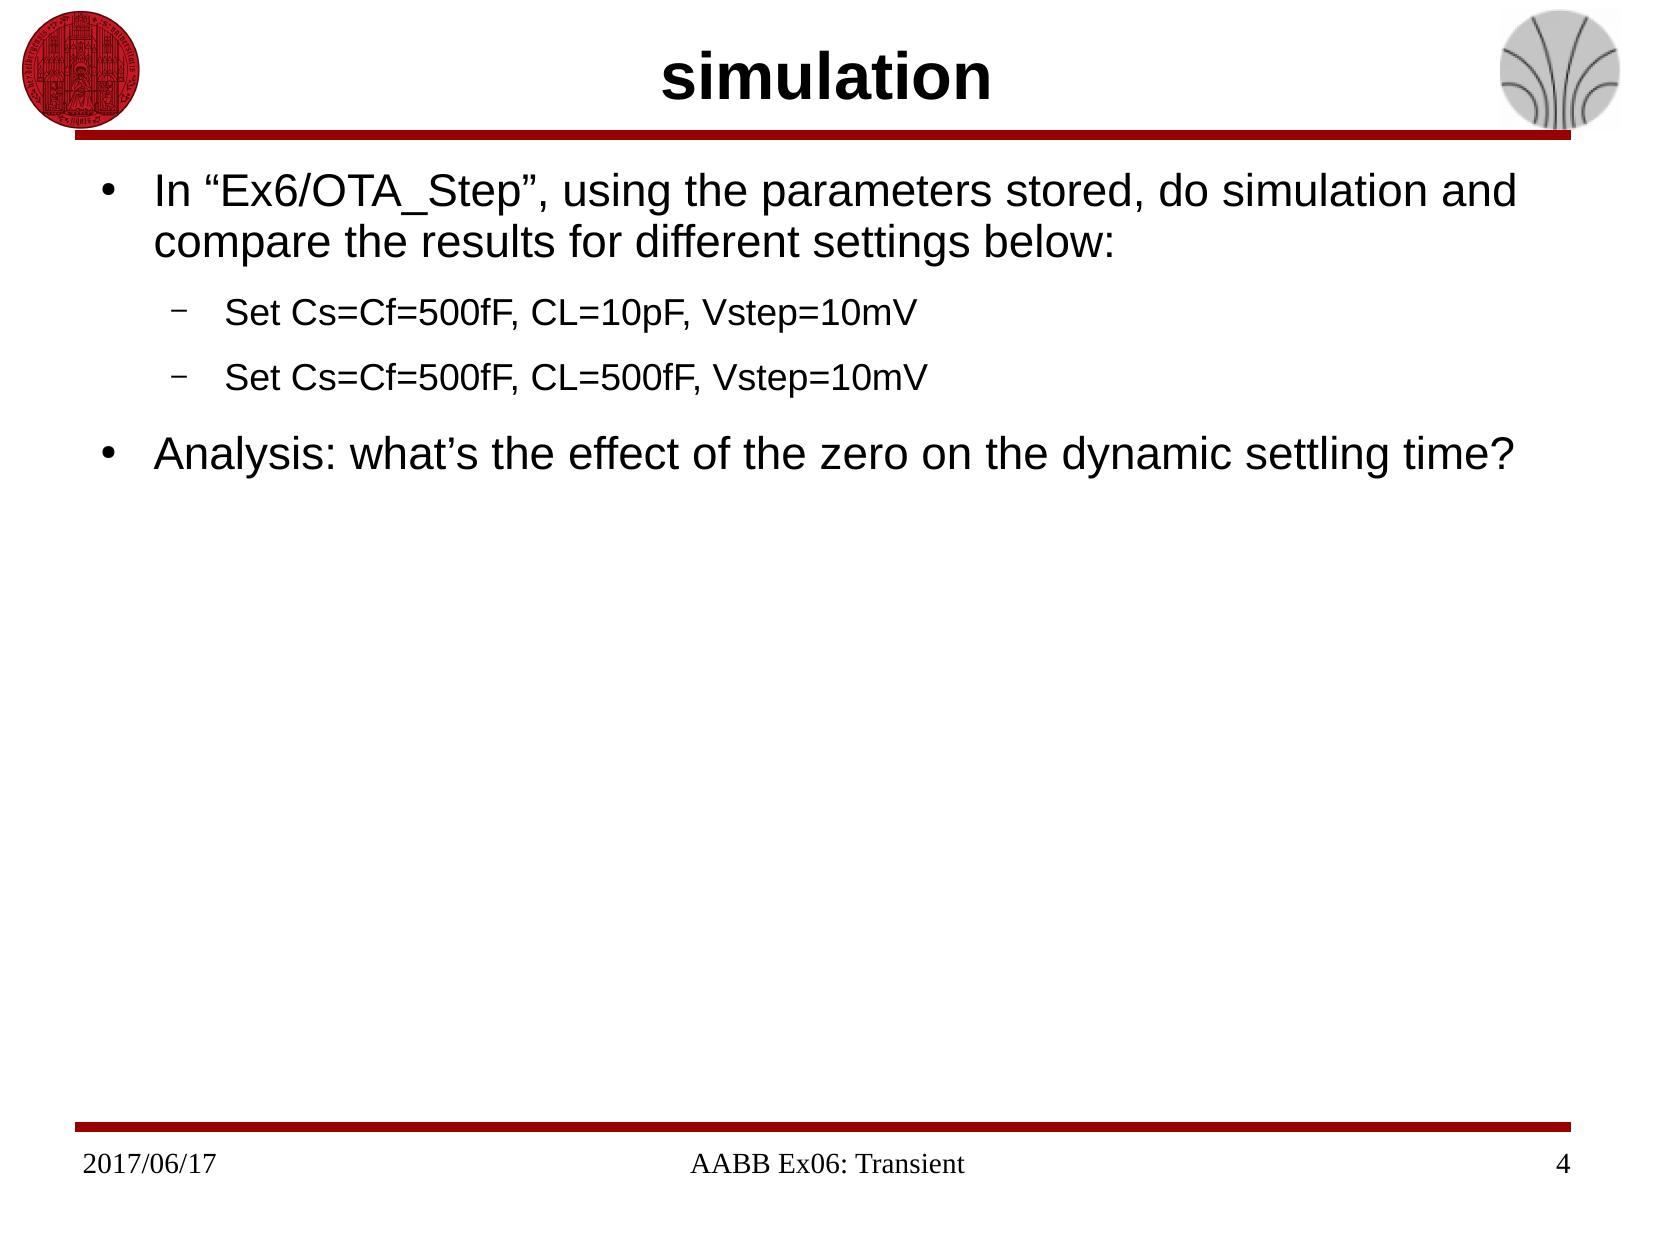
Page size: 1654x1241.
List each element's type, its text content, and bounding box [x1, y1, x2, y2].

list In “Ex6/OTA_Step”, using the parameters stored, do simulation and compare the results for different settings below: Set Cs=Cf=500fF, CL=10pF, Vstep=10mV Set Cs=Cf=500fF, CL=500fF, Vstep=10mV Analysis: what’s the effect of the zero on the dynamic settling time? [82, 165, 1571, 1111]
picture [1500, 9, 1621, 131]
picture [20, 9, 141, 130]
title simulation [82, 25, 1571, 127]
